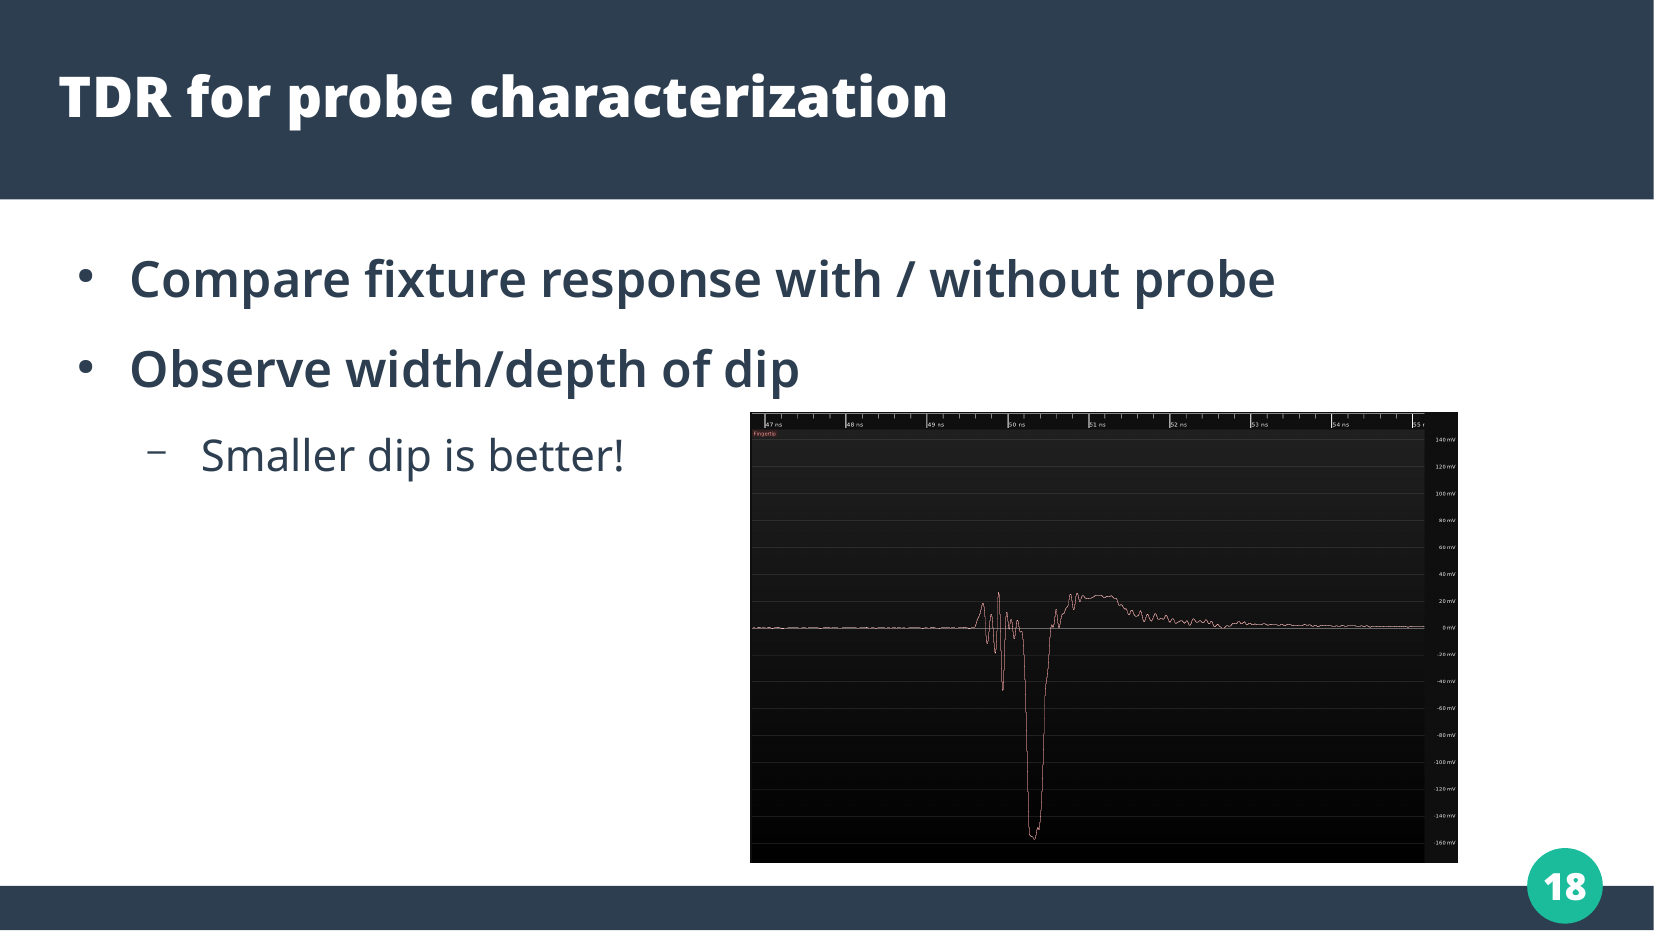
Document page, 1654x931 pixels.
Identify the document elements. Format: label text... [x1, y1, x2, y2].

list Compare fixture response with / without probe Observe width/depth of dip Smaller dip is better! [59, 243, 1595, 864]
picture [750, 412, 1458, 863]
title TDR for probe characterization [59, 37, 1595, 155]
